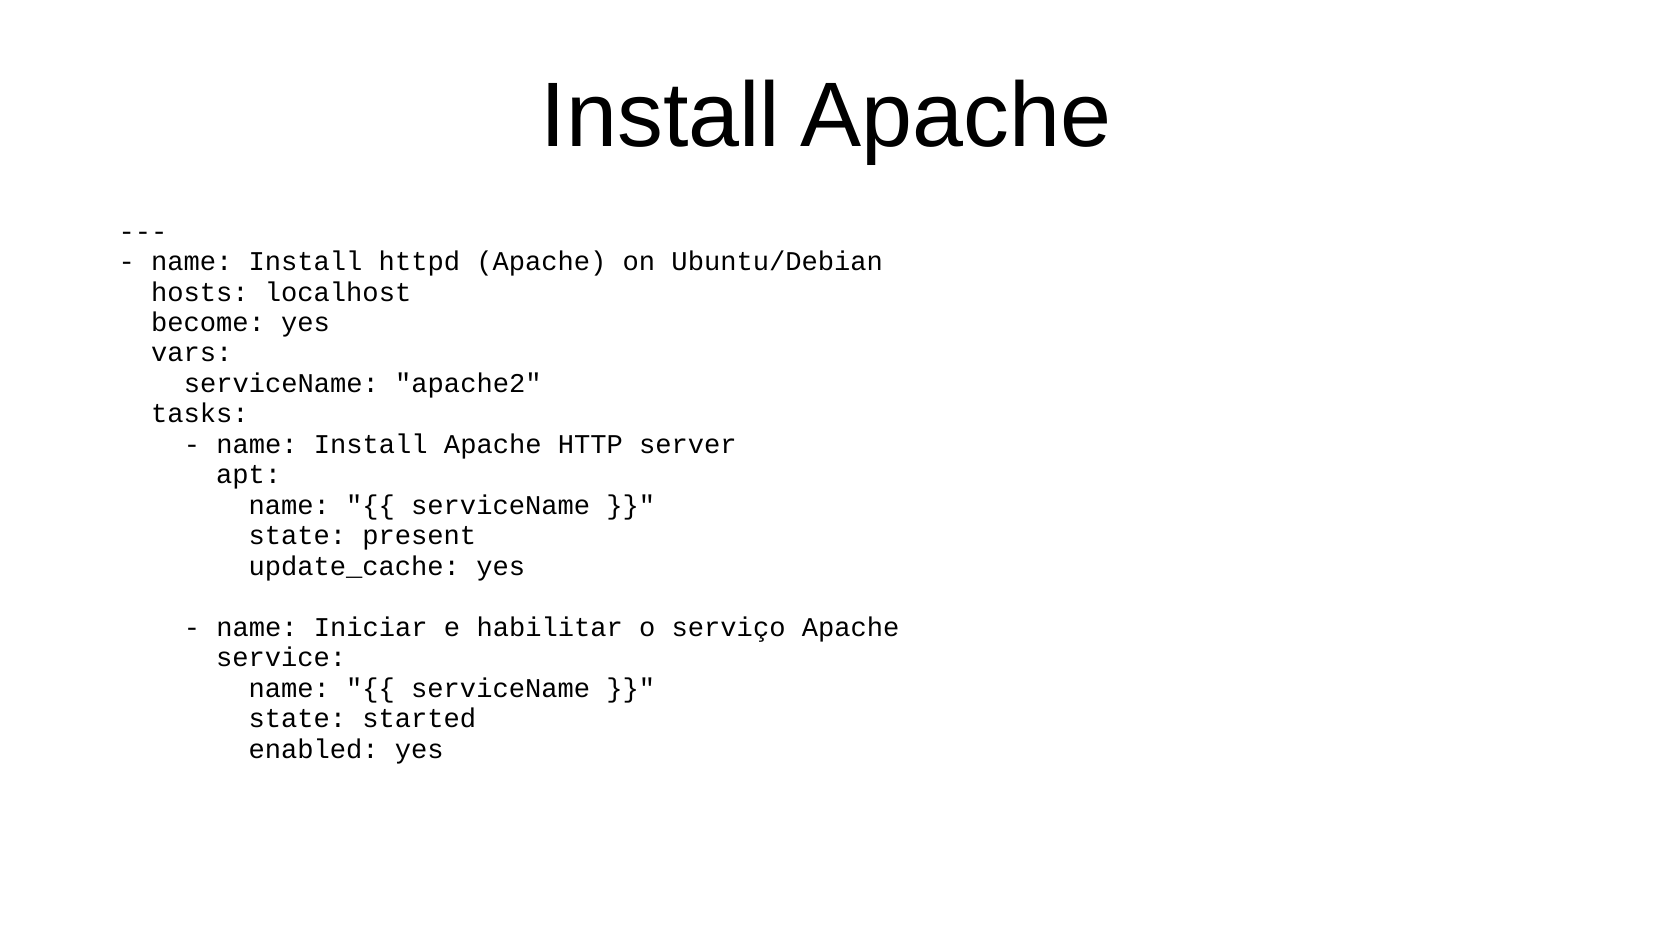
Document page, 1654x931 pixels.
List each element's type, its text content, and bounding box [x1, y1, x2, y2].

title Install Apache [82, 37, 1571, 193]
text_box --- - name: Install httpd (Apache) on Ubuntu/Debian hosts: localhost become: yes vars: serviceName: "apache2" tasks: - name: Install Apache HTTP server apt: name: "{{ serviceName }}" state: present update_cache: yes - name: Iniciar e habilitar o serviço Apache service: name: "{{ serviceName }}" state: started enabled: yes [103, 210, 1313, 774]
